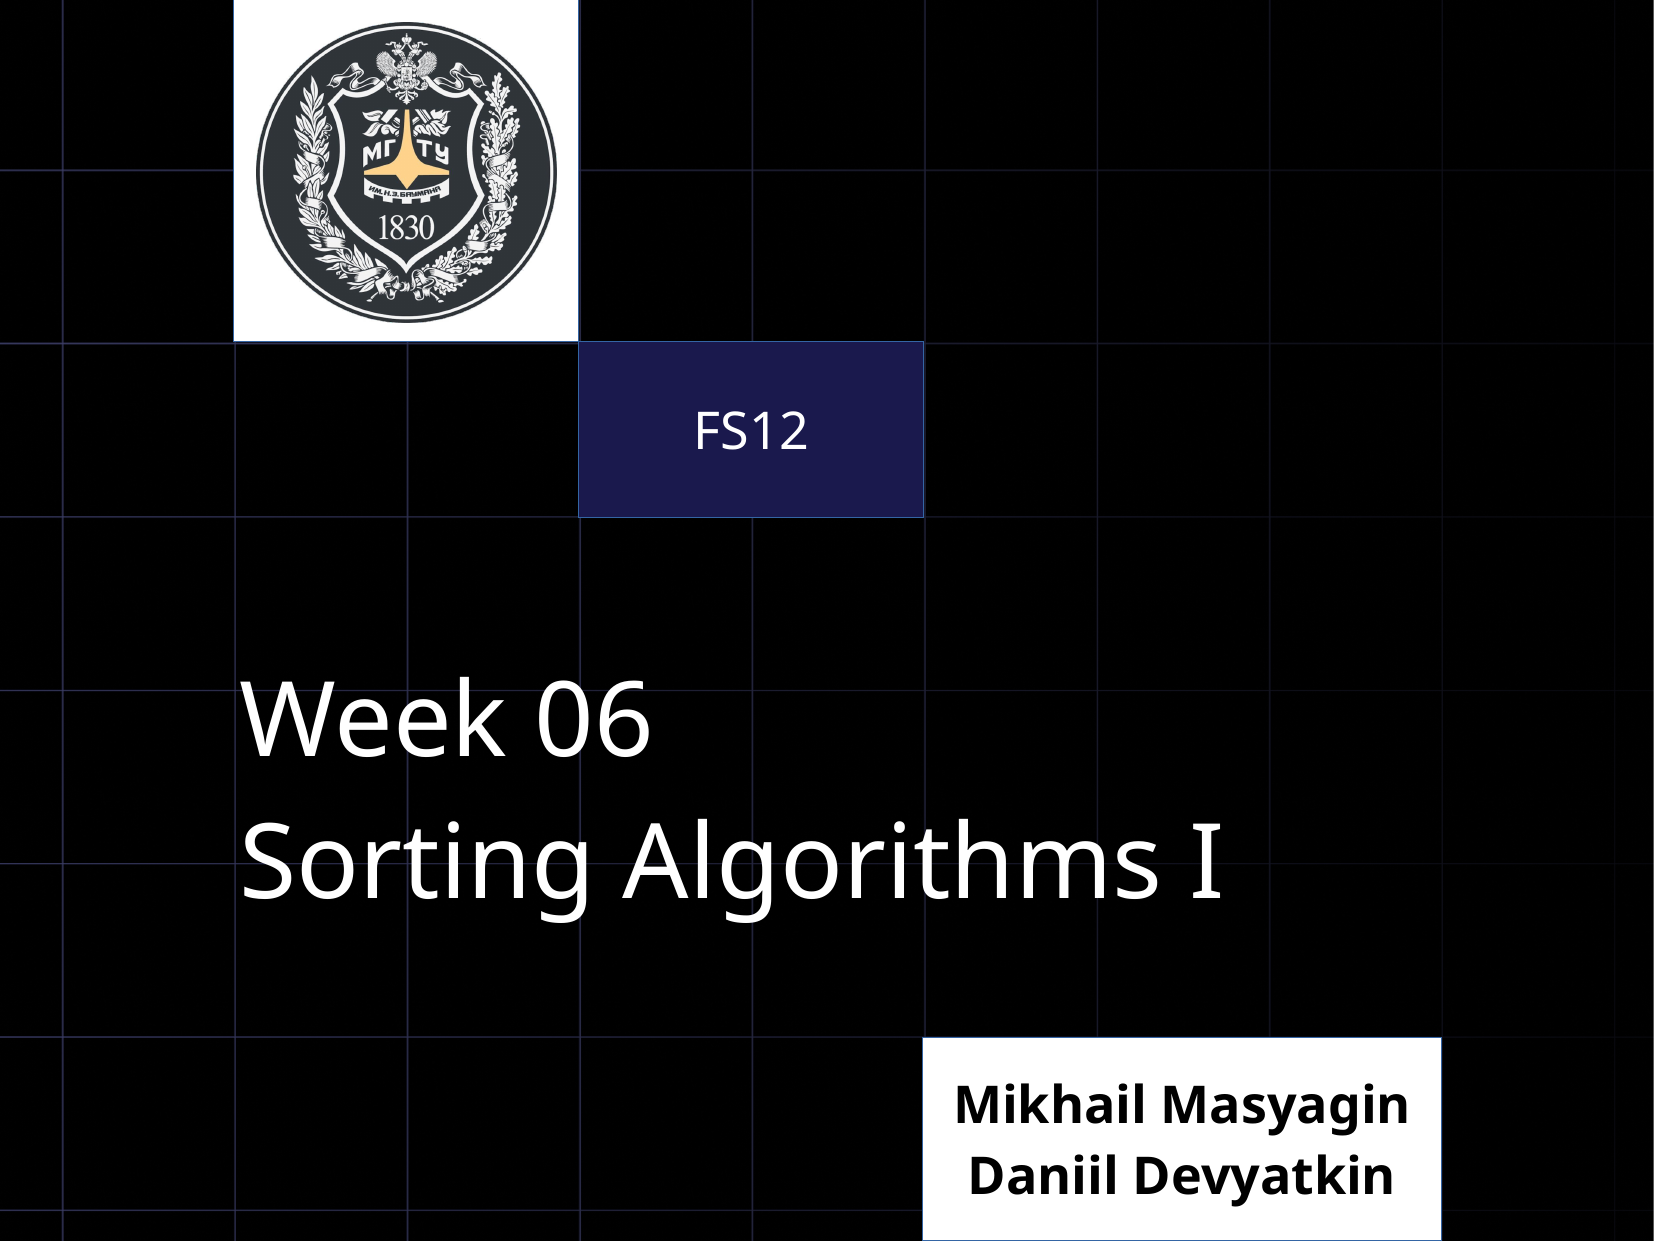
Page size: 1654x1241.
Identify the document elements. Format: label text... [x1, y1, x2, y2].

text_box FS12 [578, 341, 924, 518]
picture [256, 22, 557, 323]
text_box Week 06 Sorting Algorithms I [225, 637, 1188, 861]
picture [0, 0, 1654, 1241]
text_box [233, 0, 579, 342]
text_box Mikhail Masyagin Daniil Devyatkin [922, 1037, 1442, 1241]
